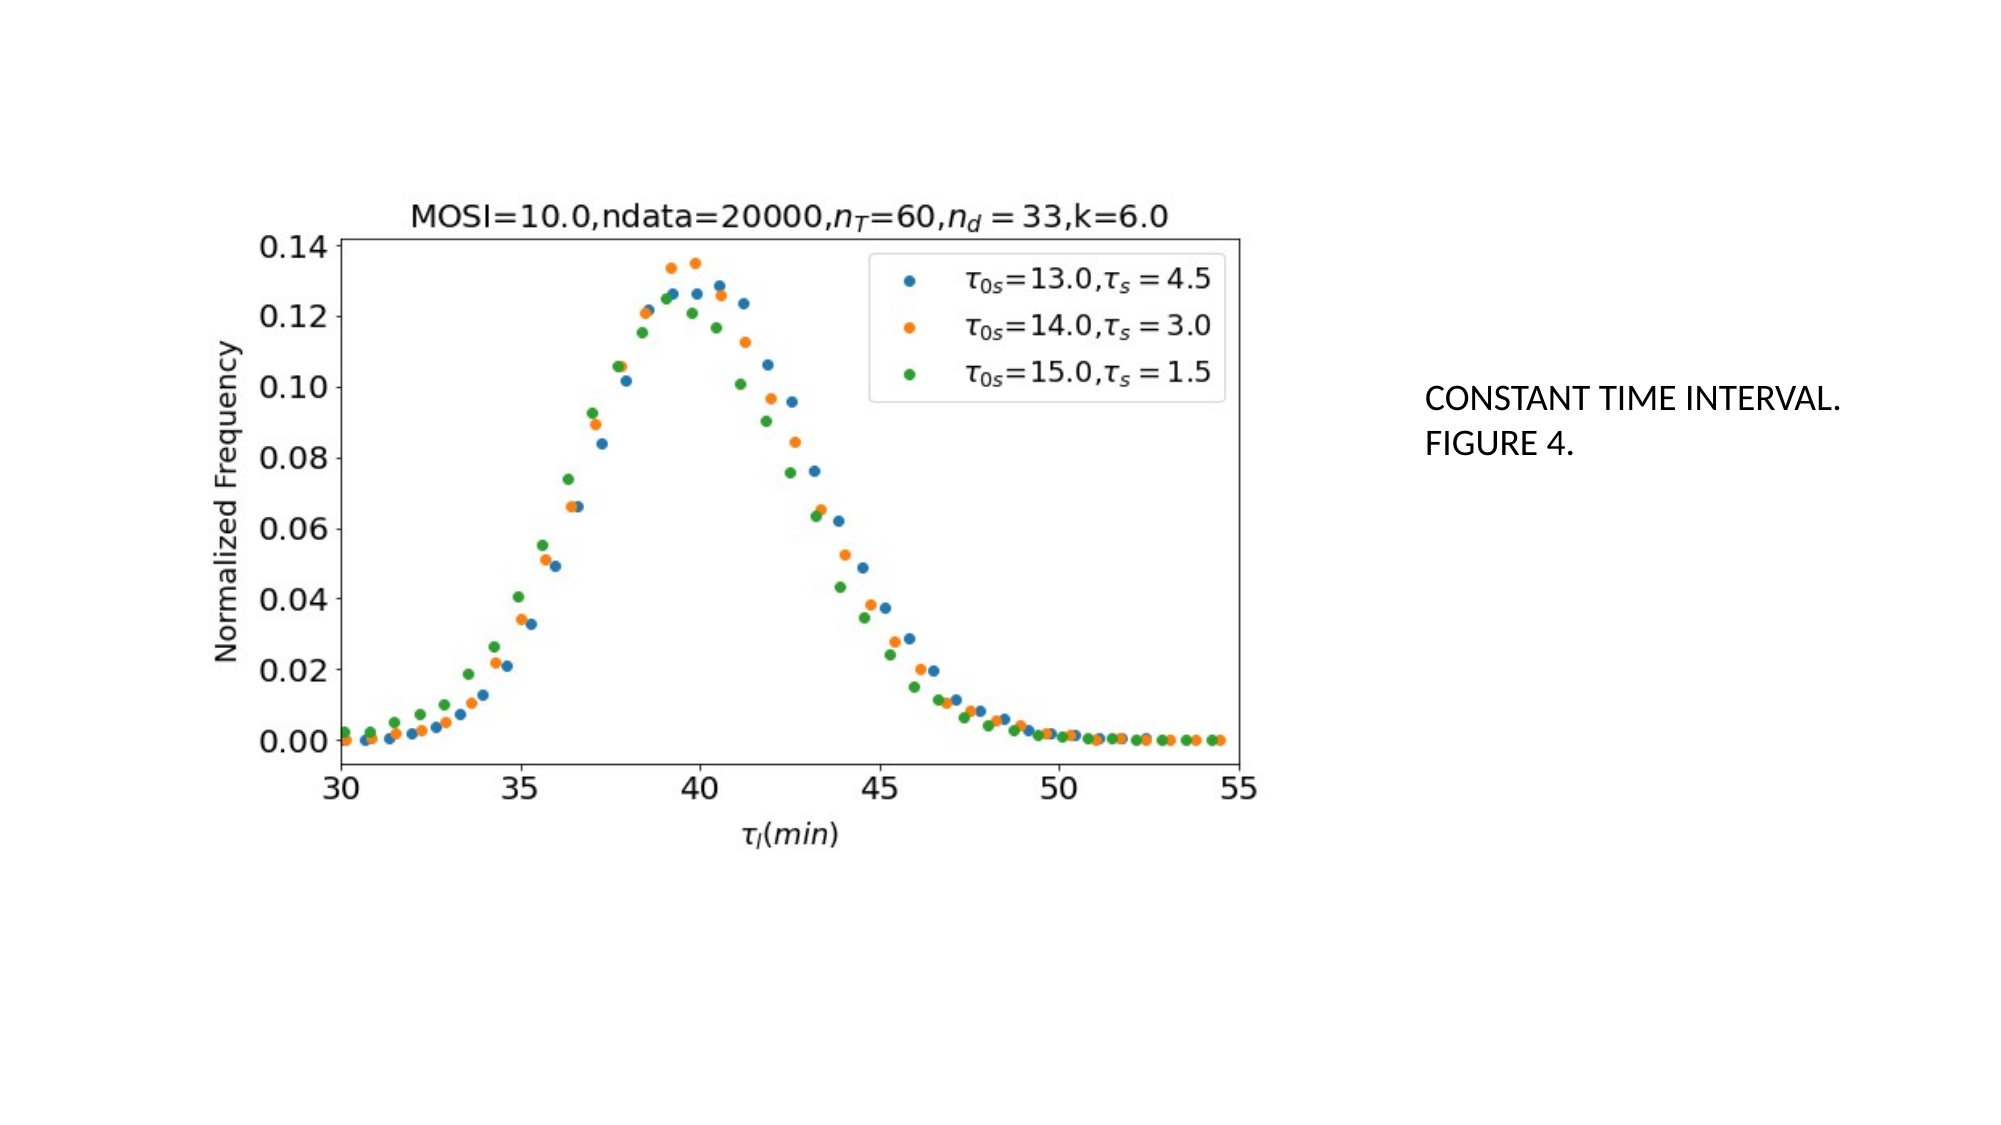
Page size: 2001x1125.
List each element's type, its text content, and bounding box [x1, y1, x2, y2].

text_box CONSTANT TIME INTERVAL. FIGURE 4. [1410, 365, 1909, 472]
picture [196, 155, 1355, 851]
